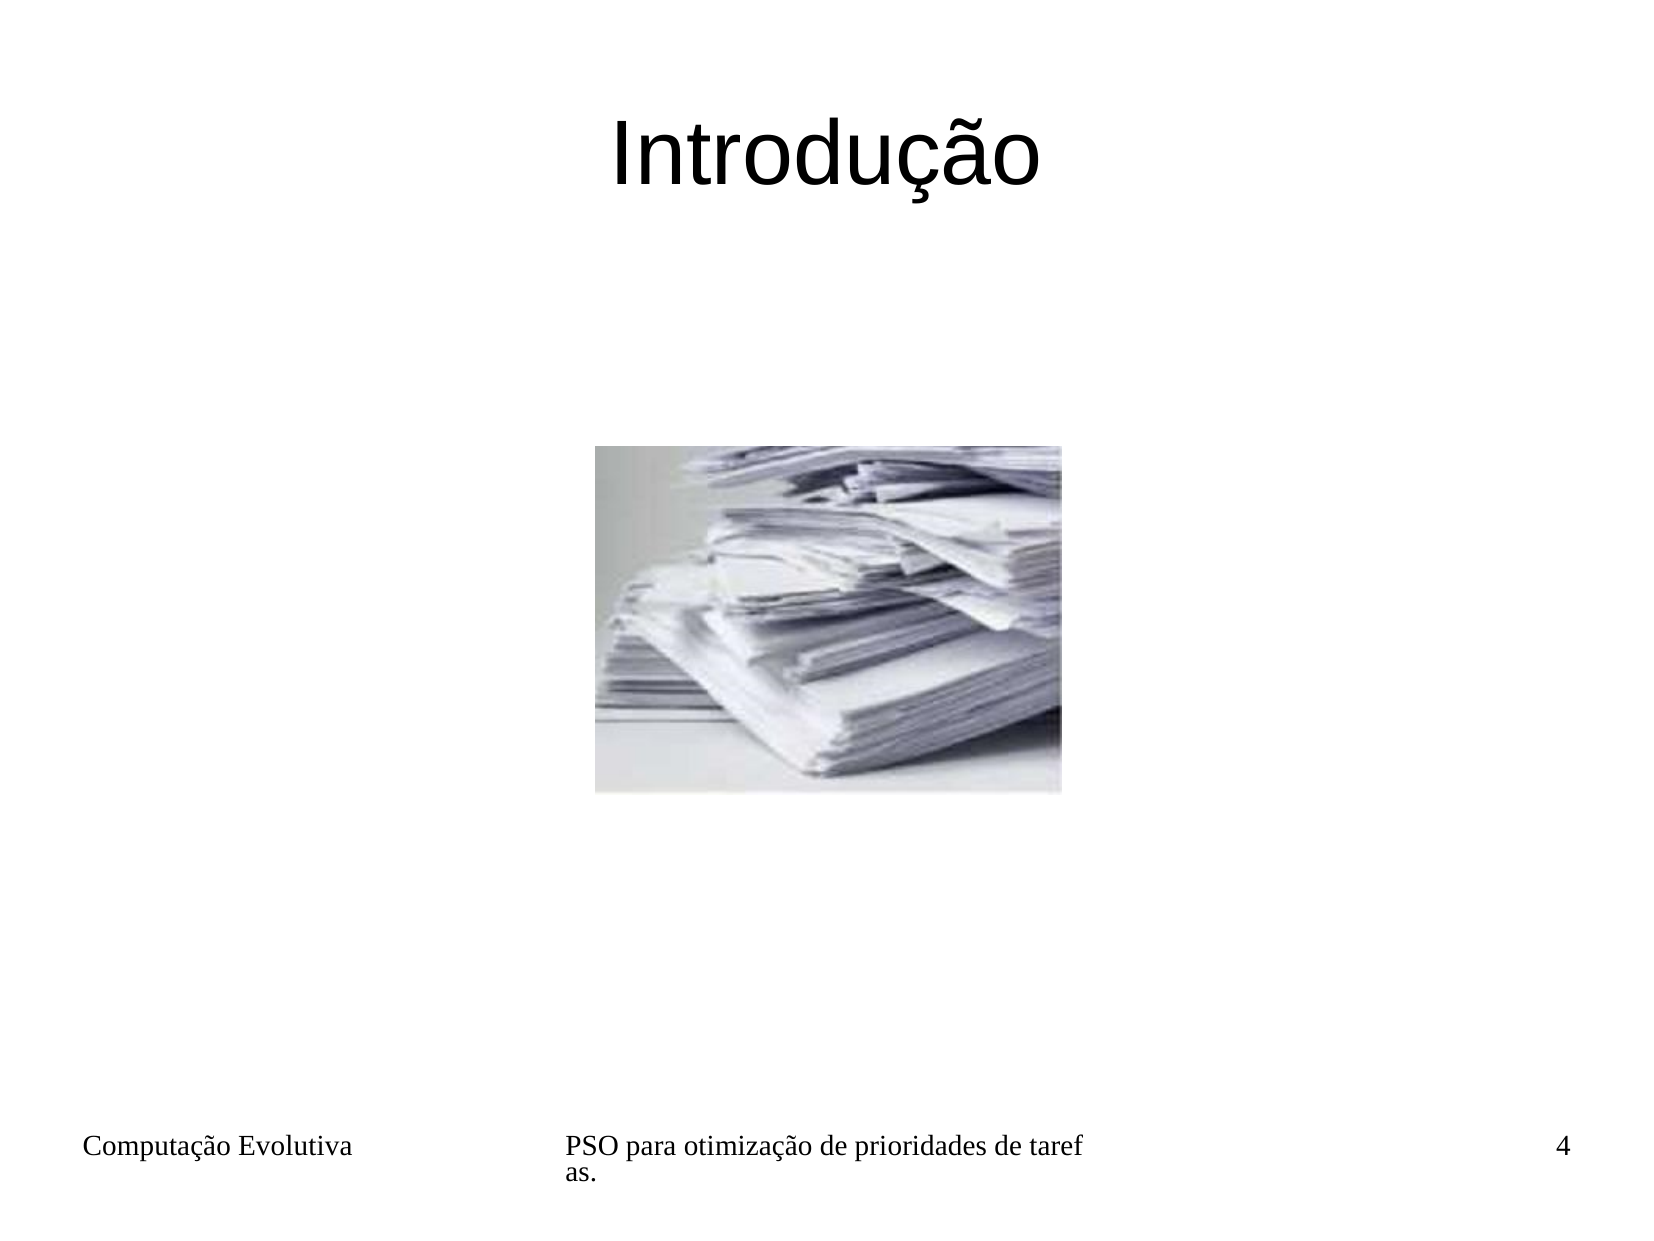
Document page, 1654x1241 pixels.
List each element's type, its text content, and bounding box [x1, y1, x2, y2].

title Introdução [82, 49, 1571, 257]
picture [595, 446, 1062, 795]
